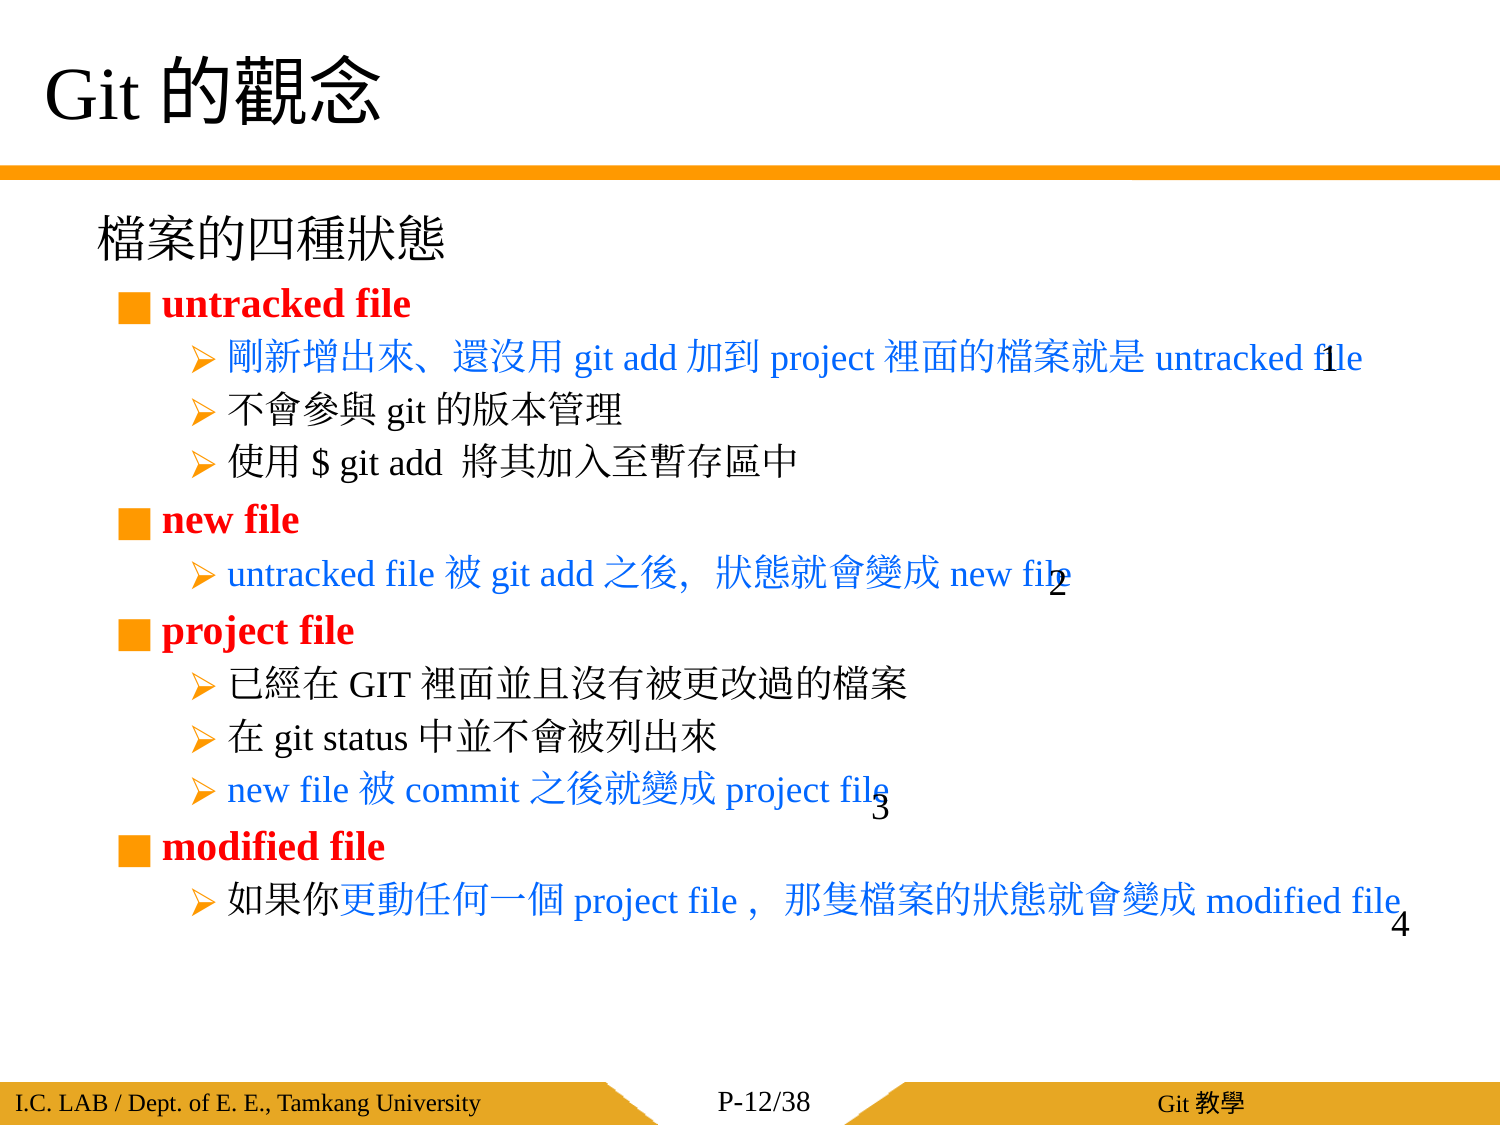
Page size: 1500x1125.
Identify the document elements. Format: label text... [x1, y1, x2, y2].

text_box 3 [856, 774, 916, 835]
picture [842, 1082, 1500, 1125]
text_box 1 [1305, 326, 1365, 387]
title Git的觀念 [29, 19, 1459, 161]
text_box 2 [1033, 550, 1093, 611]
list 檔案的四種狀態 untracked file 剛新增出來、還沒用git add加到project裡面的檔案就是untracked file 不會參與git的版本管理 使用$ git add 將其加入至暫存區中 new file untracked file被git add之後，狀態就會變成new file project file 已經在GIT裡面並且沒有被更改過的檔案 在git status中並不會被列出來 new file被commit之後就變成project file modified file 如果你更動任何一個project file，那隻檔案的狀態就會變成modified file [24, 200, 1463, 1074]
text_box 4 [1376, 891, 1436, 952]
picture [0, 1082, 658, 1125]
